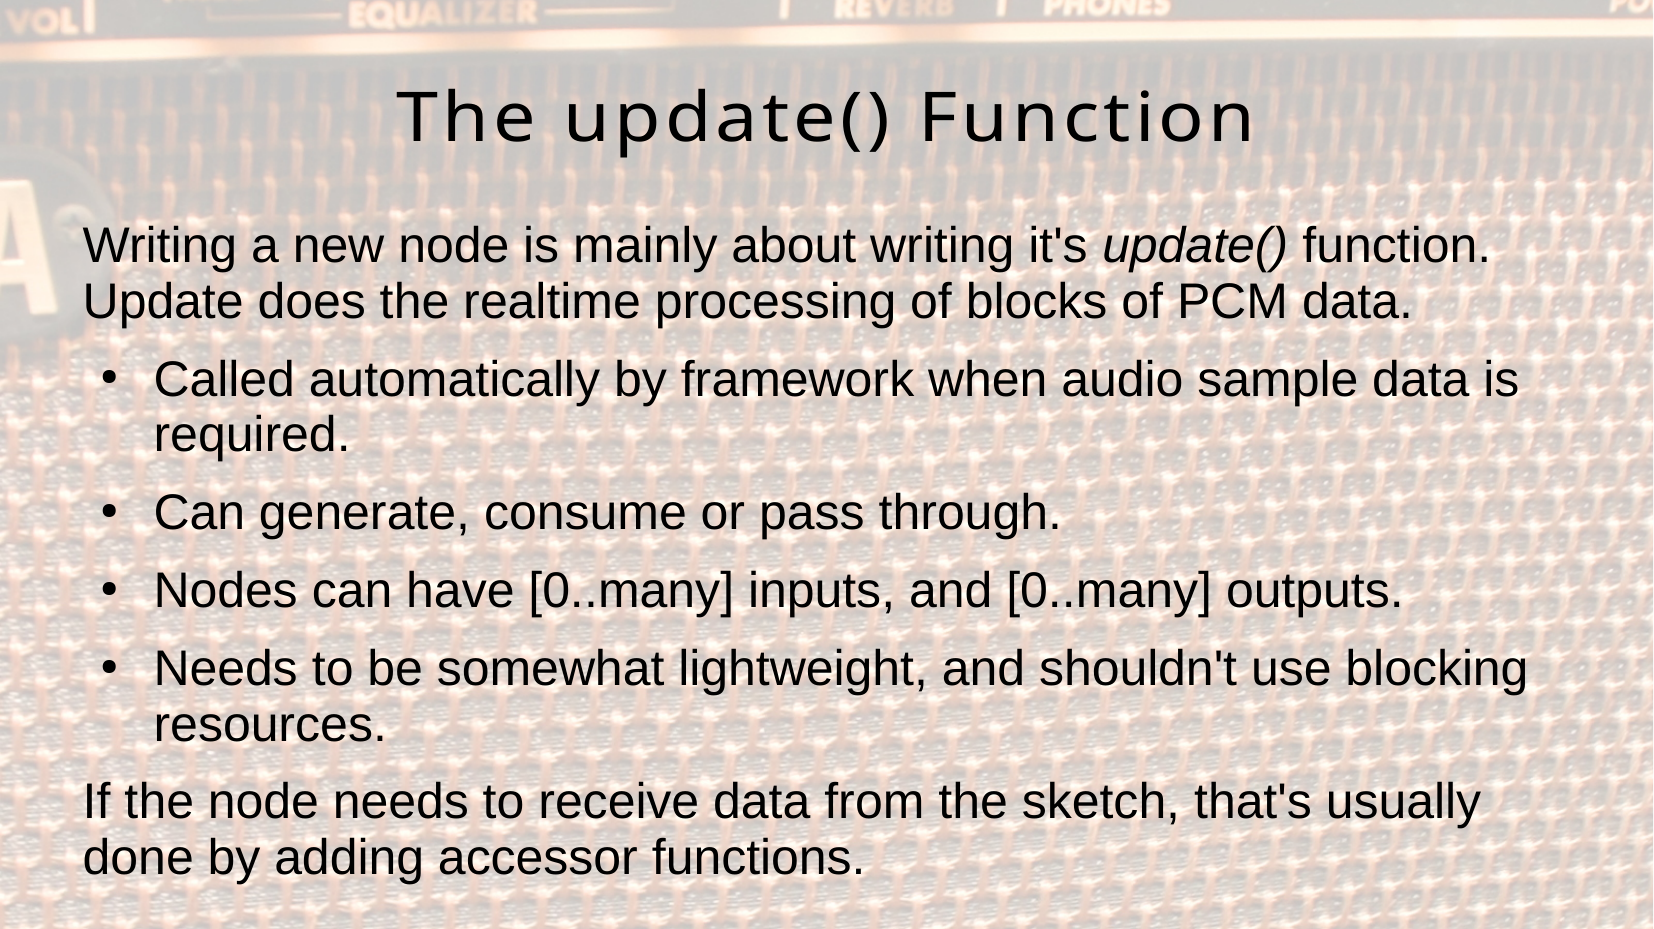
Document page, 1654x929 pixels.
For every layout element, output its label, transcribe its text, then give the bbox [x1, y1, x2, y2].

title The update() Function [82, 36, 1571, 192]
picture [0, 0, 1654, 929]
list Writing a new node is mainly about writing it's update() function. Update does the realtime processing of blocks of PCM data. Called automatically by framework when audio sample data is required. Can generate, consume or pass through. Nodes can have [0..many] inputs, and [0..many] outputs. Needs to be somewhat lightweight, and shouldn't use blocking resources. If the node needs to receive data from the sketch, that's usually done by adding accessor functions. [82, 217, 1571, 756]
